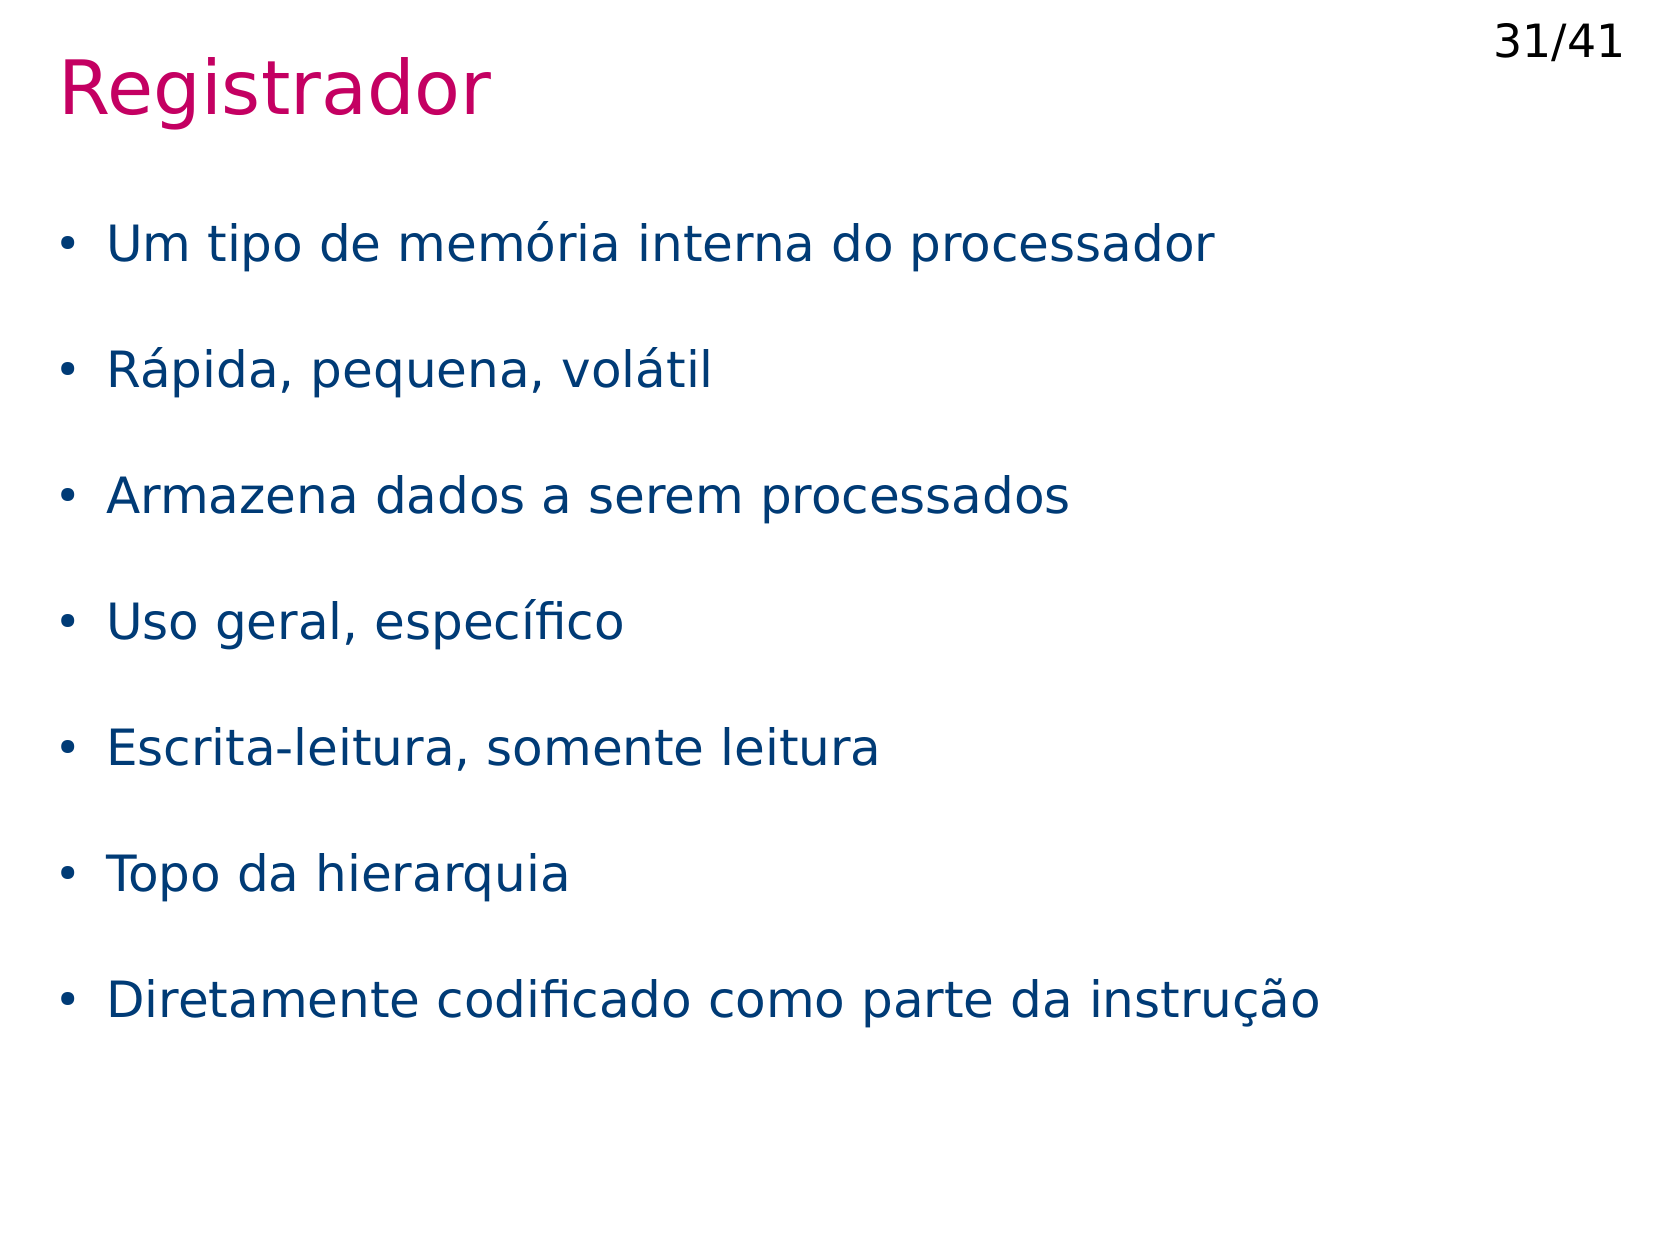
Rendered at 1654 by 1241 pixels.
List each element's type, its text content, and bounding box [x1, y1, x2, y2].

title Registrador [59, 29, 1625, 148]
list Um tipo de memória interna do processador Rápida, pequena, volátil Armazena dados a serem processados Uso geral, específico Escrita-leitura, somente leitura Topo da hierarquia Diretamente codificado como parte da instrução [59, 206, 1625, 1211]
